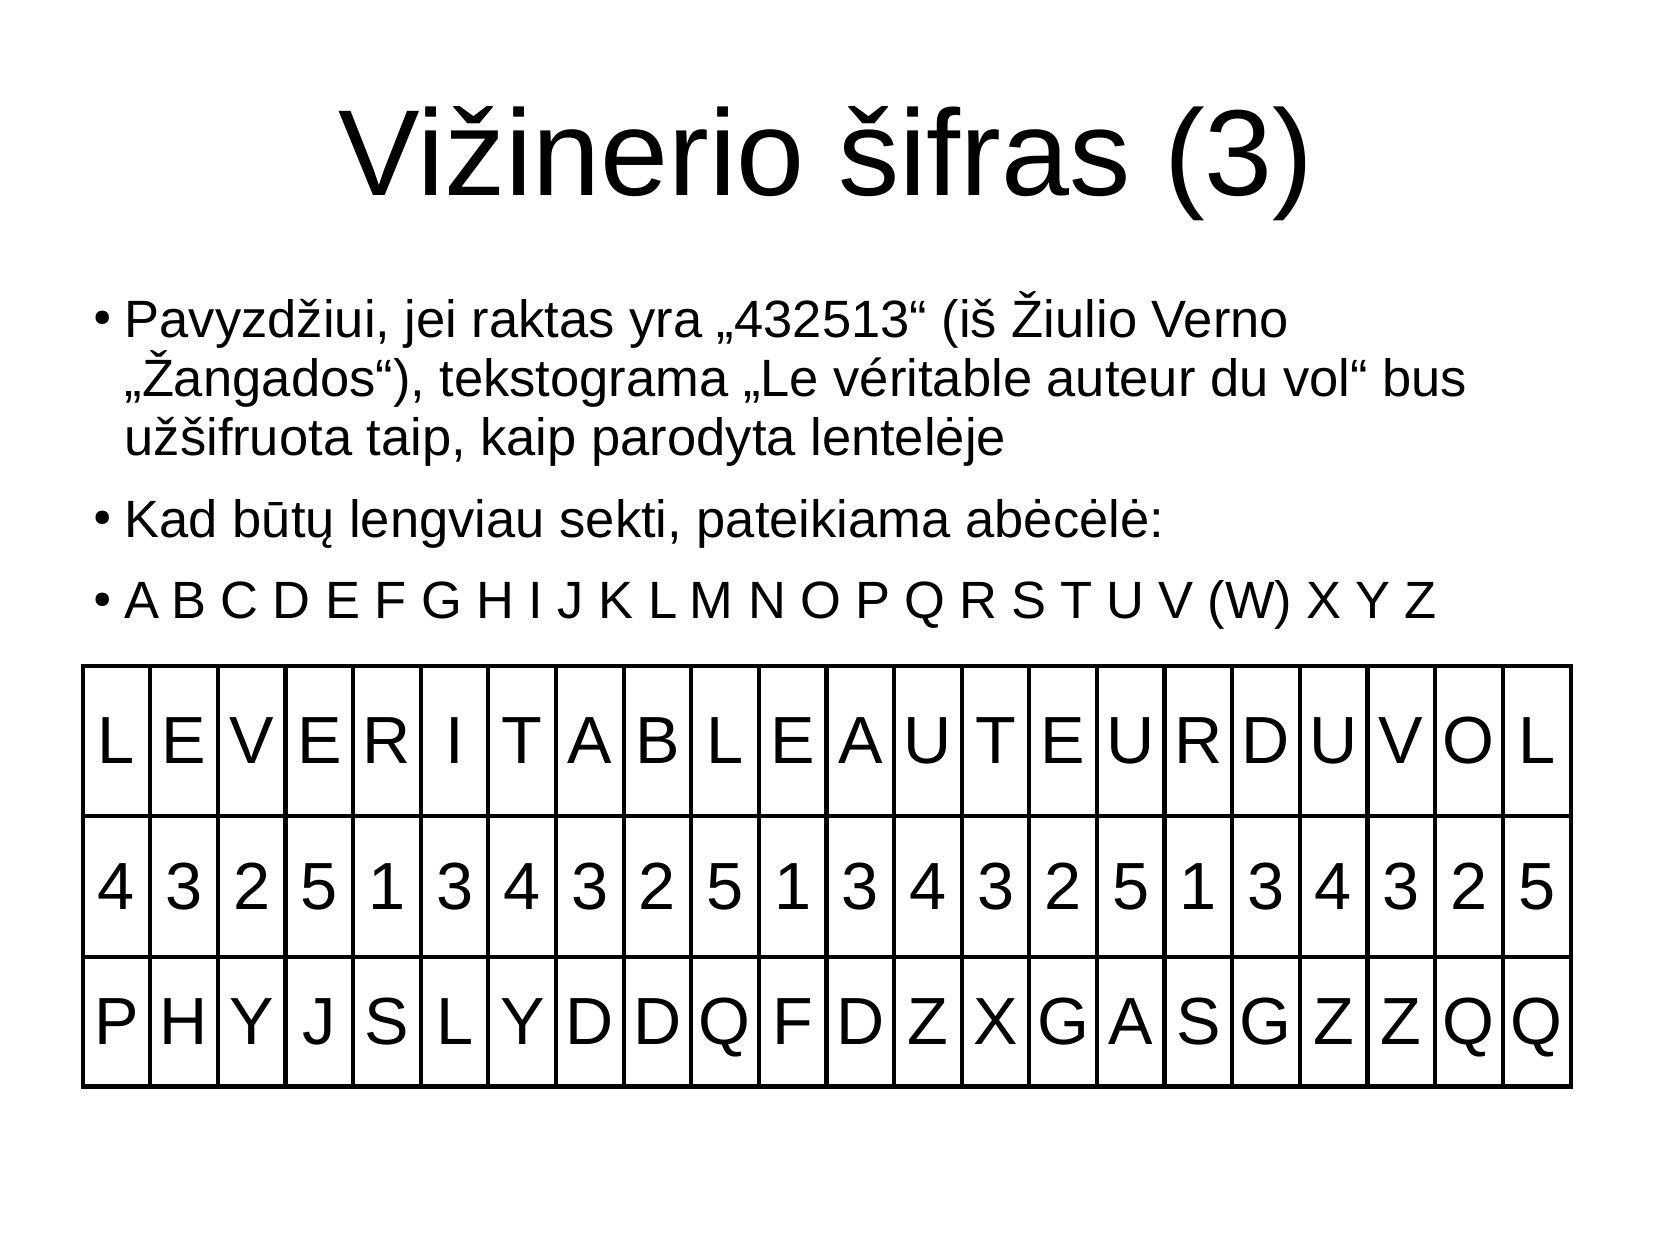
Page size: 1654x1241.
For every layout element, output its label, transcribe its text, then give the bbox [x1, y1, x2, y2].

table_header U [1302, 668, 1365, 814]
table_cell A [1099, 959, 1162, 1084]
table_header U [1099, 668, 1162, 814]
table_cell 5 [288, 818, 351, 955]
table_cell S [1167, 959, 1230, 1084]
table_cell 3 [423, 818, 486, 955]
table_cell J [288, 959, 351, 1084]
table_cell 3 [829, 818, 892, 955]
table_cell 2 [1437, 818, 1501, 955]
table_cell 3 [152, 818, 216, 955]
table_cell 3 [1370, 818, 1433, 955]
table_cell 4 [490, 818, 554, 955]
table_header E [1031, 668, 1095, 814]
table_cell Q [1505, 959, 1569, 1084]
table_cell 5 [1505, 818, 1569, 955]
table_cell Y [220, 959, 283, 1084]
table_header L [85, 668, 148, 814]
list Pavyzdžiui, jei raktas yra „432513“ (iš Žiulio Verno „Žangados“), tekstograma „Le véritable auteur du vol“ bus užšifruota taip, kaip parodyta lentelėje Kad būtų lengviau sekti, pateikiama abėcėlė: A B C D E F G H I J K L M N O P Q R S T U V (W) X Y Z [82, 290, 1571, 634]
table_cell G [1234, 959, 1298, 1084]
title Vižinerio šifras (3) [82, 49, 1571, 257]
table_cell 1 [355, 818, 419, 955]
table_cell P [85, 959, 148, 1084]
table_cell H [152, 959, 216, 1084]
table_header E [288, 668, 351, 814]
table_header B [626, 668, 689, 814]
table_cell Y [490, 959, 554, 1084]
table_cell Z [1302, 959, 1365, 1084]
table_cell 4 [896, 818, 960, 955]
table_cell Q [1437, 959, 1501, 1084]
table_cell 3 [1234, 818, 1298, 955]
table_cell S [355, 959, 419, 1084]
table_cell 4 [85, 818, 148, 955]
table_header A [829, 668, 892, 814]
table_cell 3 [964, 818, 1027, 955]
table_cell Z [1370, 959, 1433, 1084]
table_cell 2 [1031, 818, 1095, 955]
table_cell Z [896, 959, 960, 1084]
table_cell L [423, 959, 486, 1084]
table_cell 3 [558, 818, 622, 955]
table_header A [558, 668, 622, 814]
table_header I [423, 668, 486, 814]
table_header D [1234, 668, 1298, 814]
table_cell 2 [626, 818, 689, 955]
table_header L [693, 668, 757, 814]
table_cell X [964, 959, 1027, 1084]
table_cell 2 [220, 818, 283, 955]
table_header L [1505, 668, 1569, 814]
table_cell 5 [693, 818, 757, 955]
table_cell 4 [1302, 818, 1365, 955]
table_header R [1167, 668, 1230, 814]
table_header T [490, 668, 554, 814]
table_cell 1 [761, 818, 824, 955]
table_header T [964, 668, 1027, 814]
table_header U [896, 668, 960, 814]
table_header R [355, 668, 419, 814]
table_cell Q [693, 959, 757, 1084]
table_header E [152, 668, 216, 814]
table_header V [220, 668, 283, 814]
table_header E [761, 668, 824, 814]
table_cell 5 [1099, 818, 1162, 955]
table_header O [1437, 668, 1501, 814]
table_cell 1 [1167, 818, 1230, 955]
table_cell G [1031, 959, 1095, 1084]
table_header V [1370, 668, 1433, 814]
table_cell F [761, 959, 824, 1084]
table_cell D [558, 959, 622, 1084]
table_cell D [829, 959, 892, 1084]
table_cell D [626, 959, 689, 1084]
